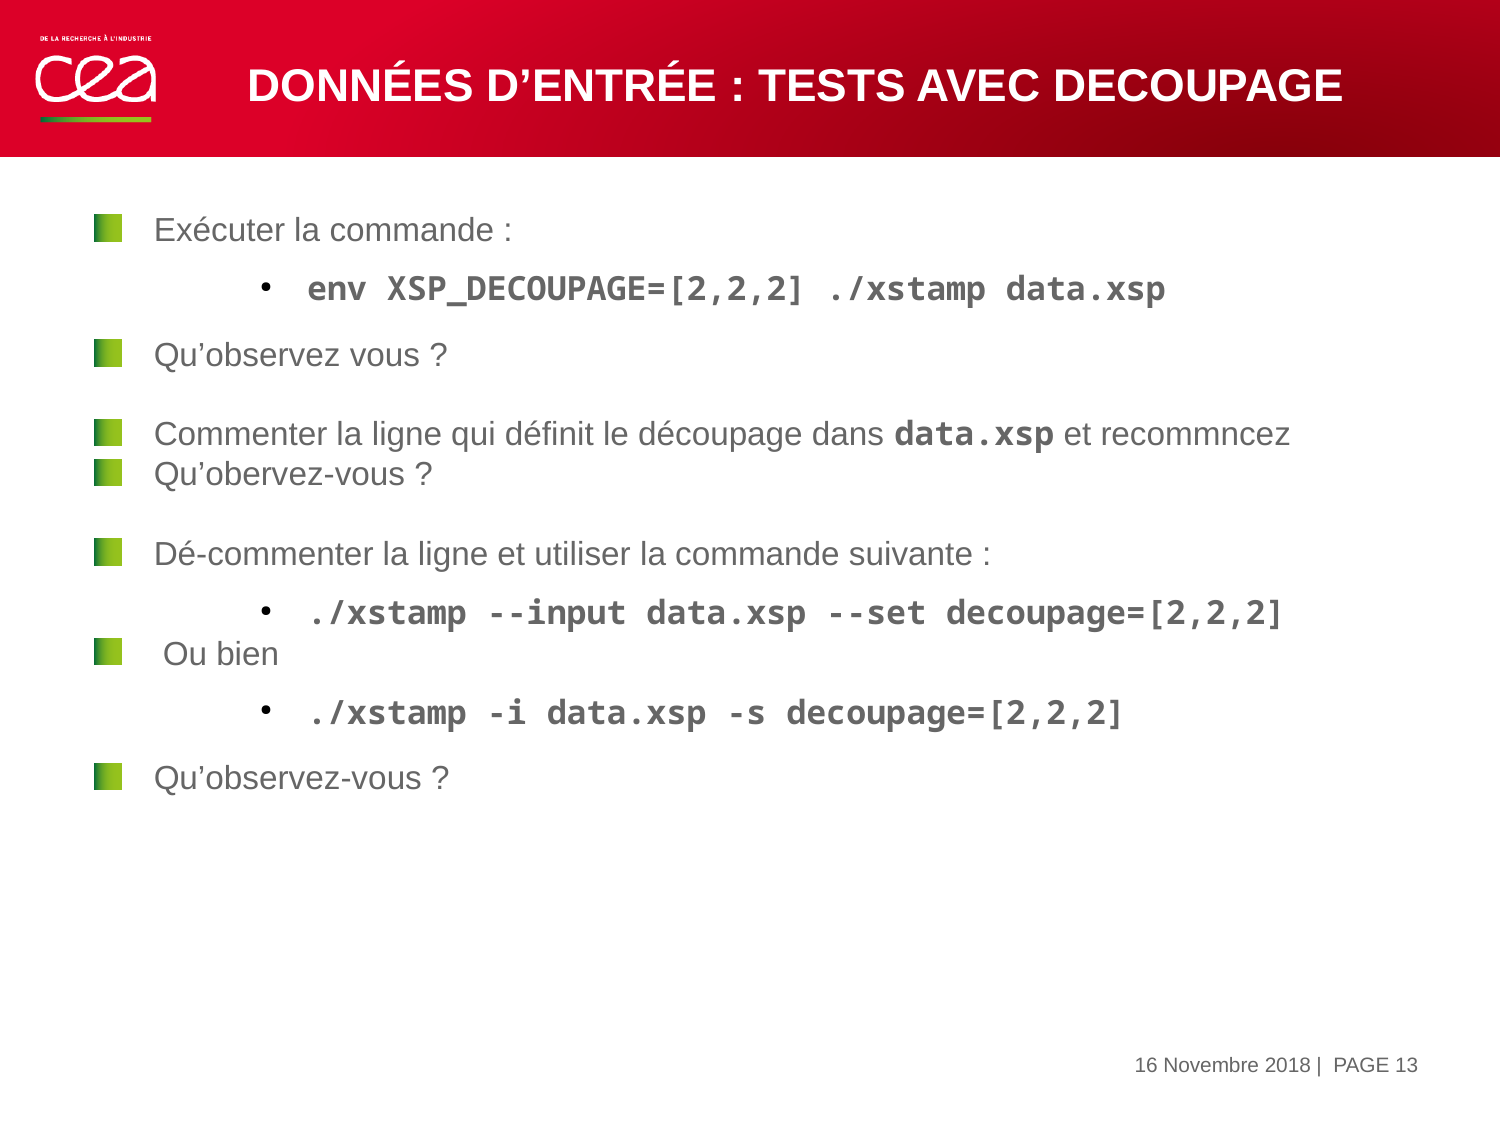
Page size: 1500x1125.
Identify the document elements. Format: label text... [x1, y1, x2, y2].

list Exécuter la commande : env XSP_DECOUPAGE=[2,2,2] ./xstamp data.xsp Qu’observez vous ? Commenter la ligne qui définit le découpage dans data.xsp et recommncez Qu’obervez-vous ? Dé-commenter la ligne et utiliser la commande suivante : ./xstamp --input data.xsp --set decoupage=[2,2,2] Ou bien ./xstamp -i data.xsp -s decoupage=[2,2,2] Qu’observez-vous ? [94, 208, 1436, 1024]
picture [0, 0, 1500, 157]
title Données d’entrée : tests avec decoupage [247, 8, 1436, 158]
slide_number | PAGE <number> [1316, 1034, 1500, 1094]
footer 16 Novembre 2018 [336, 1034, 1311, 1095]
